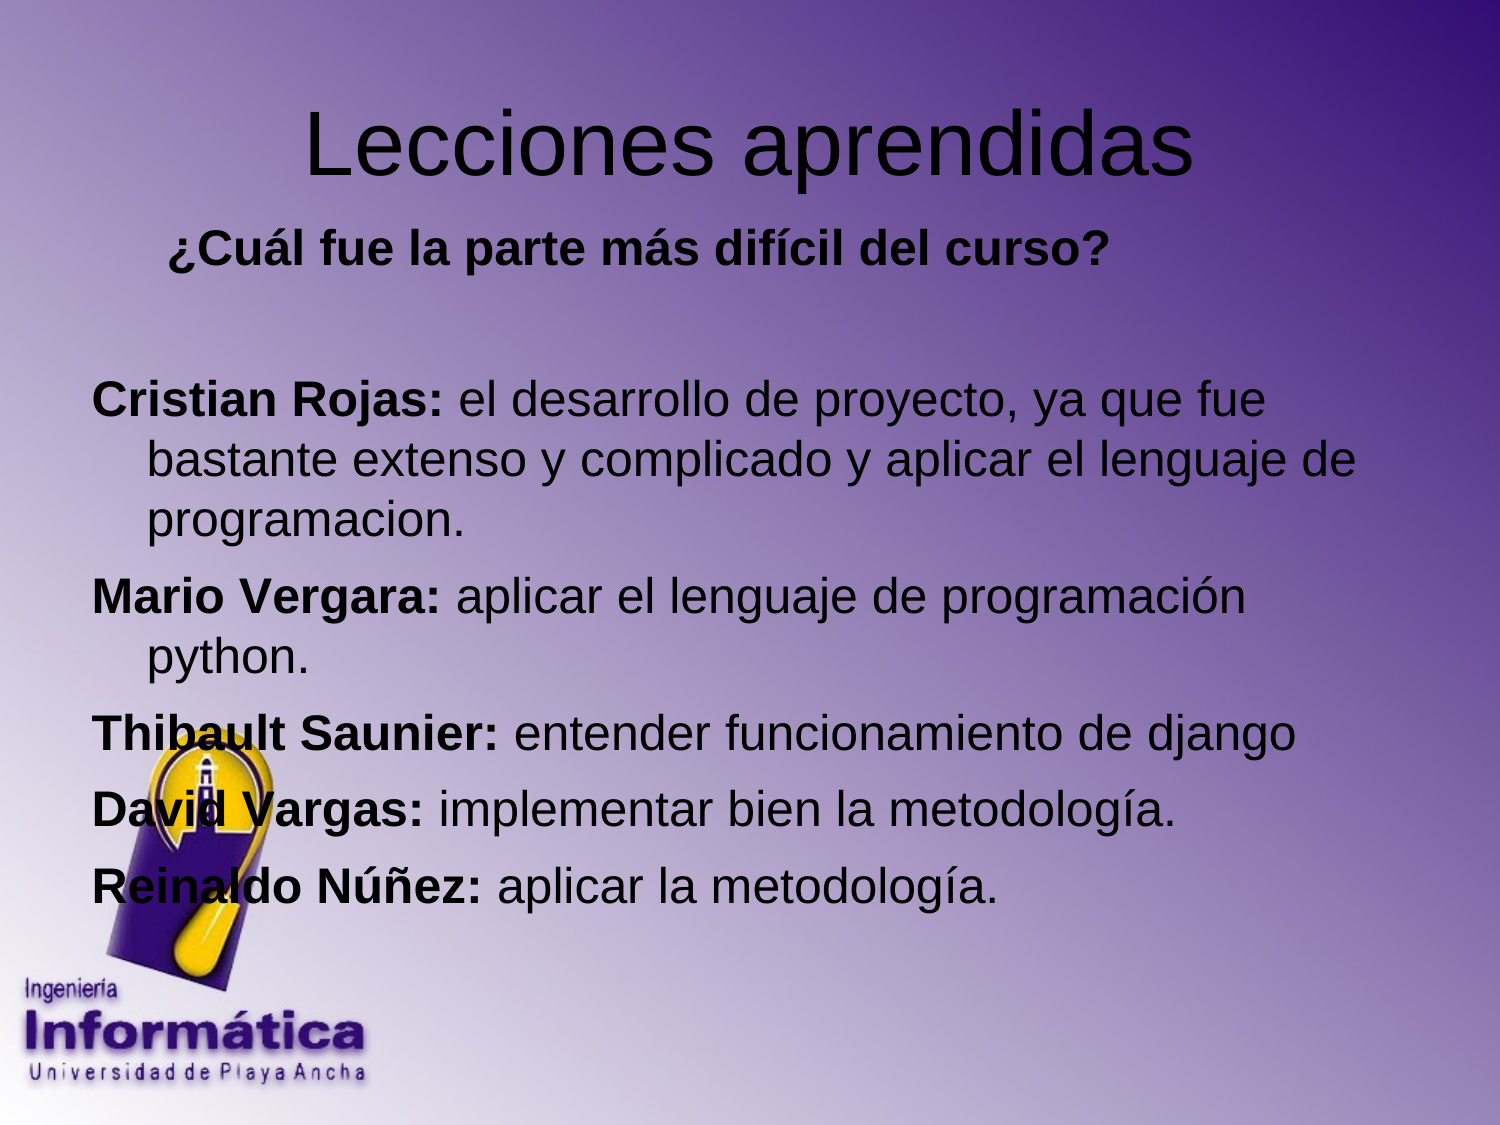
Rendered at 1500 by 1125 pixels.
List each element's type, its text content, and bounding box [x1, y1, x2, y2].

title Lecciones aprendidas [75, 45, 1426, 233]
picture [0, 0, 1500, 1125]
list ¿Cuál fue la parte más difícil del curso? Cristian Rojas: el desarrollo de proyecto, ya que fue bastante extenso y complicado y aplicar el lenguaje de programacion. Mario Vergara: aplicar el lenguaje de programación python. Thibault Saunier: entender funcionamiento de django David Vargas: implementar bien la metodología. Reinaldo Núñez: aplicar la metodología. [76, 208, 1427, 951]
